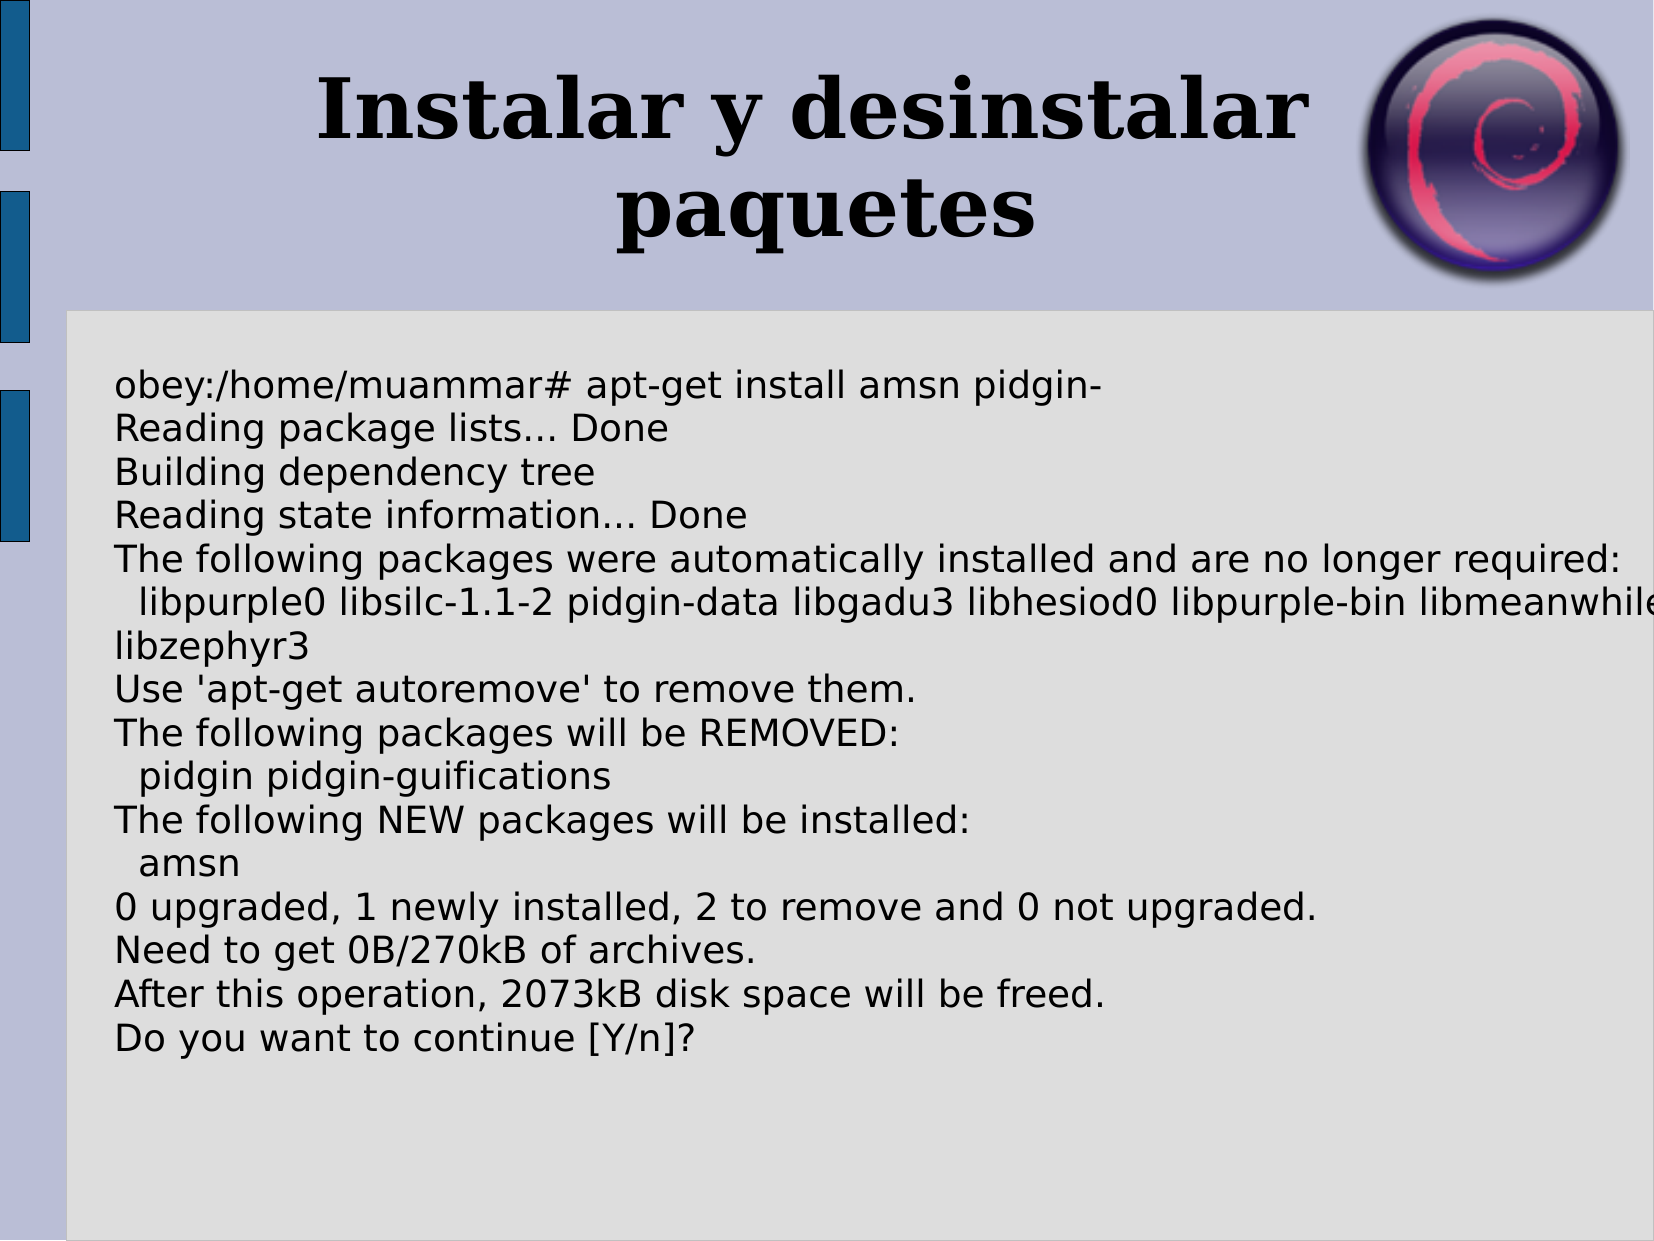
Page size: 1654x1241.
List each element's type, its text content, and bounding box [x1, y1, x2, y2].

text_box Instalar y desinstalar paquetes [59, 53, 1595, 264]
picture [1334, 5, 1630, 302]
text_box obey:/home/muammar# apt-get install amsn pidgin- Reading package lists... Done Building dependency tree Reading state information... Done The following packages were automatically installed and are no longer required: libpurple0 libsilc-1.1-2 pidgin-data libgadu3 libhesiod0 libpurple-bin libmeanwhile1 libzephyr3 Use 'apt-get autoremove' to remove them. The following packages will be REMOVED: pidgin pidgin-guifications The following NEW packages will be installed: amsn 0 upgraded, 1 newly installed, 2 to remove and 0 not upgraded. Need to get 0B/270kB of archives. After this operation, 2073kB disk space will be freed. Do you want to continue [Y/n]? [99, 356, 1654, 1068]
